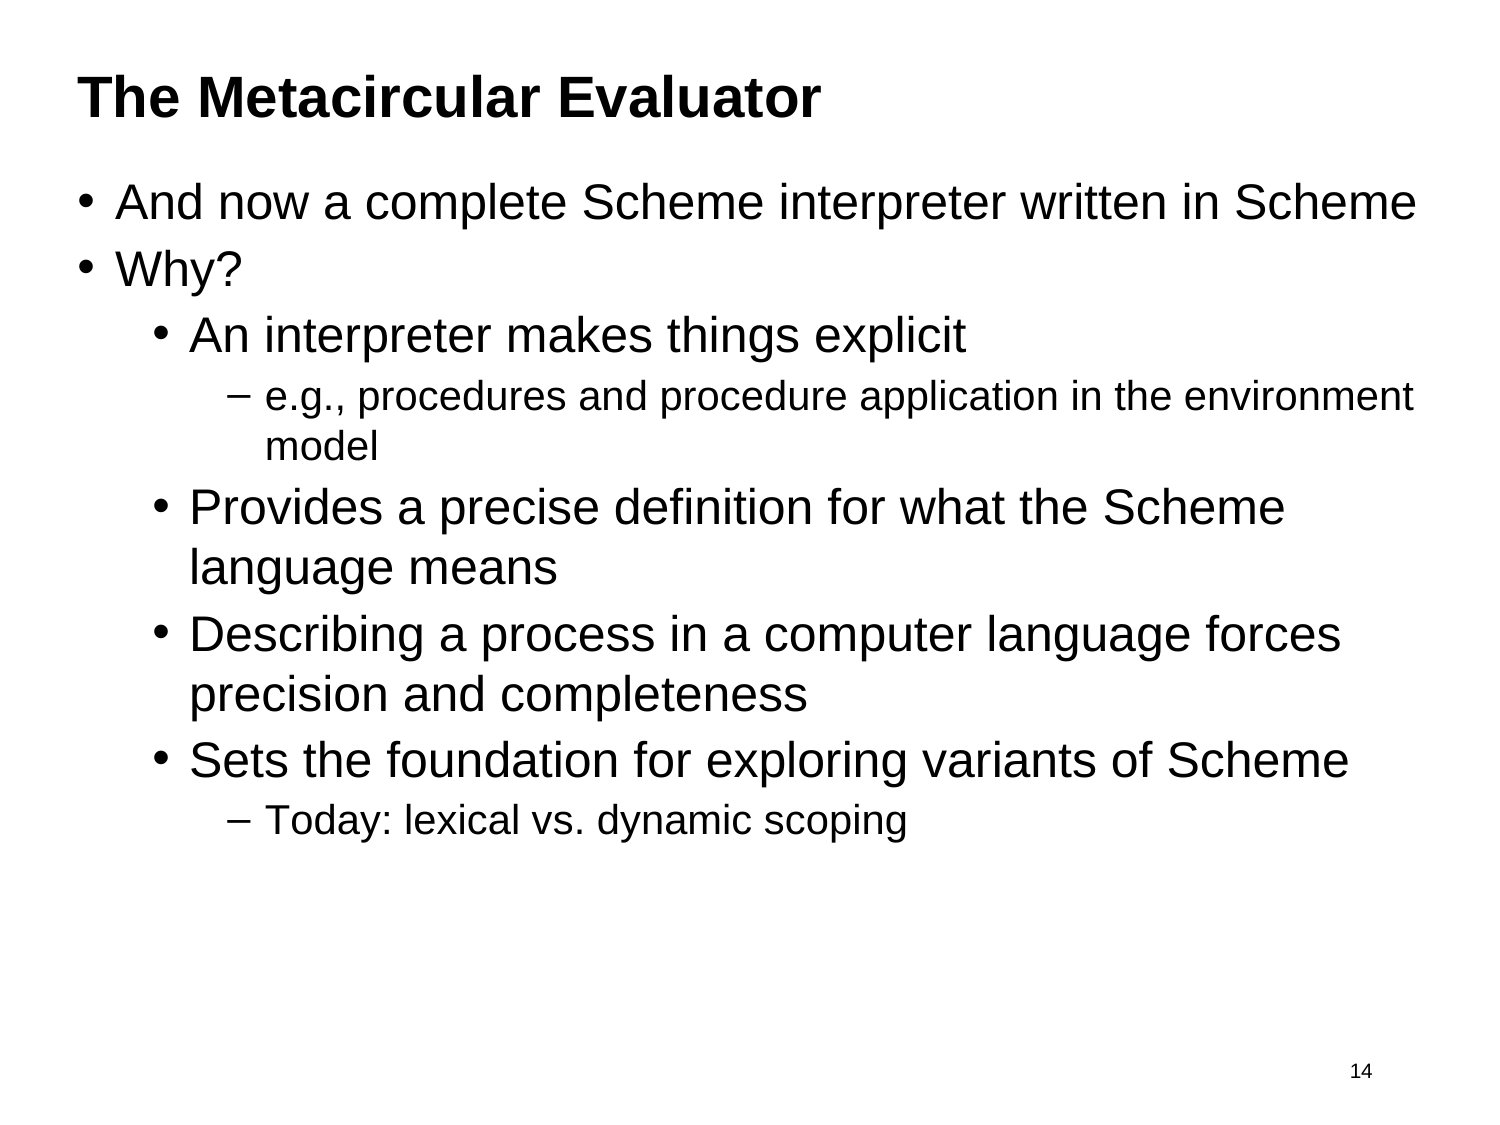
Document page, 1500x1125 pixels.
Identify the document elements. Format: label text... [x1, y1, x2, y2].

text_box <number> [1025, 1049, 1388, 1101]
text_box The Metacircular Evaluator [62, 24, 1338, 162]
text_box And now a complete Scheme interpreter written in Scheme Why? An interpreter makes things explicit e.g., procedures and procedure application in the environment model Provides a precise definition for what the Scheme language means Describing a process in a computer language forces precision and completeness Sets the foundation for exploring variants of Scheme Today: lexical vs. dynamic scoping [62, 162, 1450, 1056]
